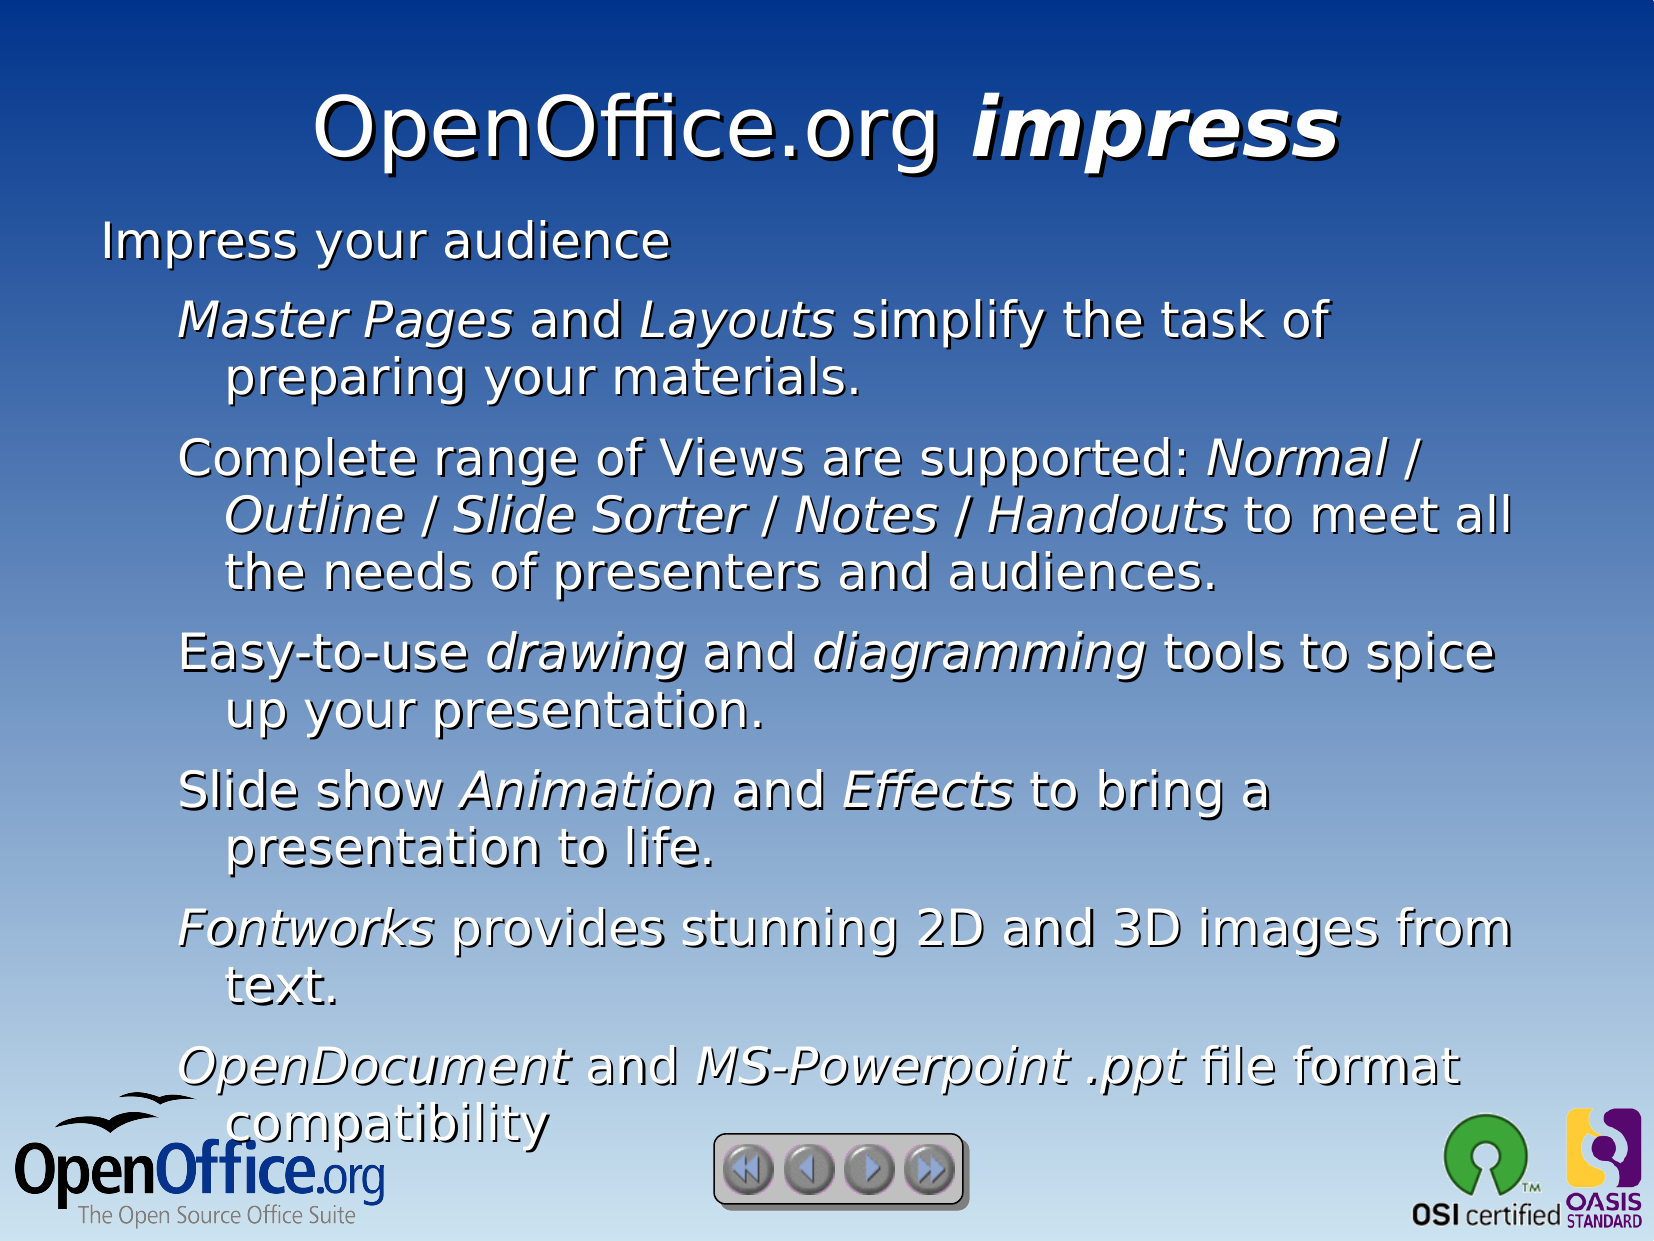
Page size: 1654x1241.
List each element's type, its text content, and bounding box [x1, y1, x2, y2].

picture [904, 1144, 955, 1195]
list Impress your audience Master Pages and Layouts simplify the task of preparing your materials. Complete range of Views are supported: Normal / Outline / Slide Sorter / Notes / Handouts to meet all the needs of presenters and audiences. Easy-to-use drawing and diagramming tools to spice up your presentation. Slide show Animation and Effects to bring a presentation to life. Fontworks provides stunning 2D and 3D images from text. OpenDocument and MS-Powerpoint .ppt file format compatibility [82, 212, 1571, 1169]
picture [844, 1144, 895, 1195]
picture [1405, 1102, 1654, 1238]
picture [15, 1092, 384, 1229]
picture [723, 1144, 774, 1195]
picture [784, 1144, 835, 1195]
title OpenOffice.org impress [82, 49, 1571, 208]
text_box [714, 1133, 963, 1204]
